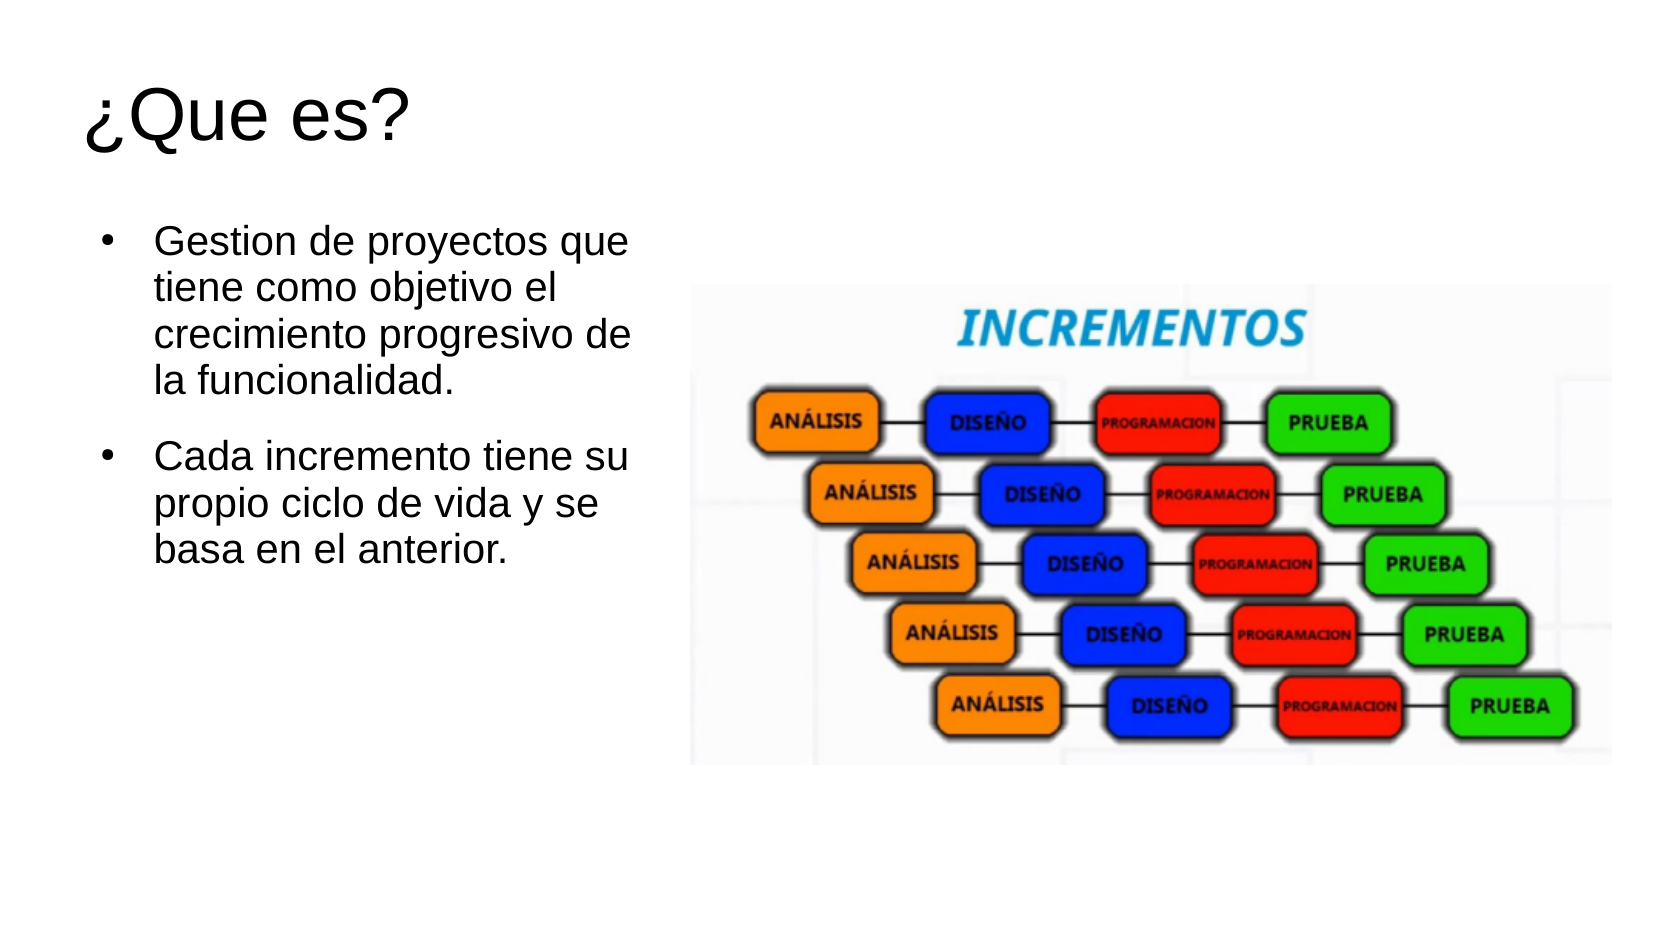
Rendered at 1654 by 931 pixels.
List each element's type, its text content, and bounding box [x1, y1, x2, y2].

title ¿Que es? [82, 37, 1571, 193]
picture [690, 284, 1612, 766]
list Gestion de proyectos que tiene como objetivo el crecimiento progresivo de la funcionalidad. Cada incremento tiene su propio ciclo de vida y se basa en el anterior. [82, 217, 646, 758]
